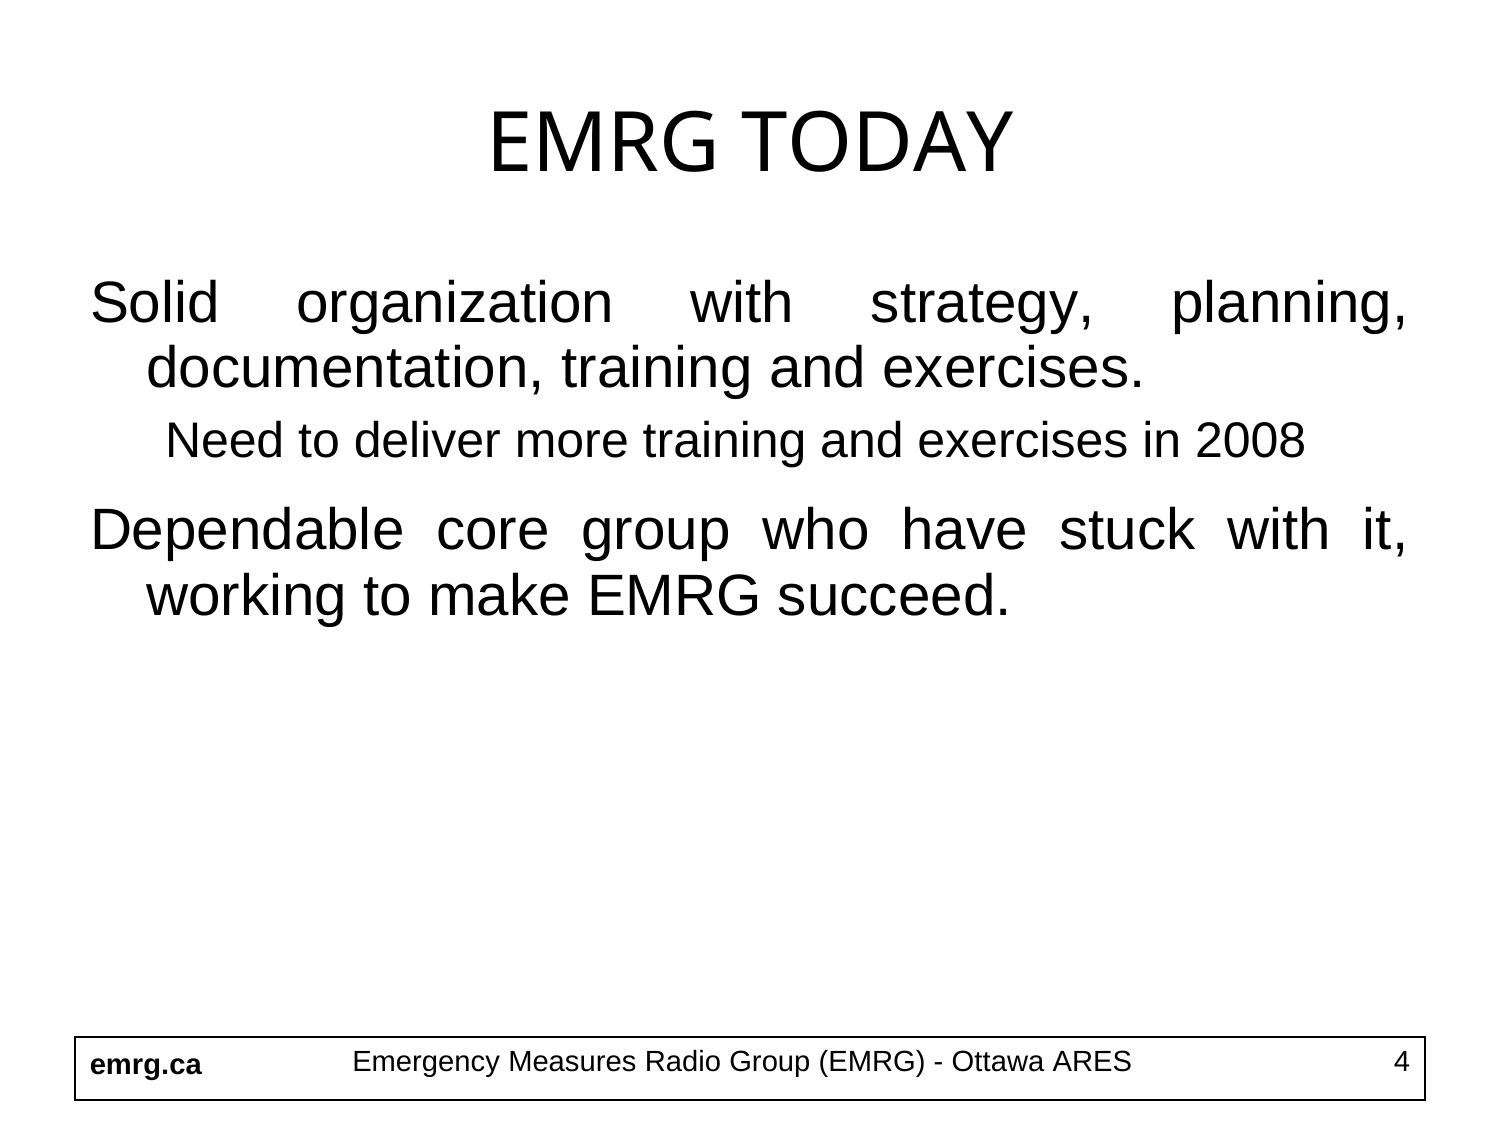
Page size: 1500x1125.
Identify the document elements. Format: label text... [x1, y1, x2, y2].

title EMRG TODAY [75, 45, 1426, 233]
list Solid organization with strategy, planning, documentation, training and exercises. Need to deliver more training and exercises in 2008 Dependable core group who have stuck with it, working to make EMRG succeed. [75, 262, 1426, 1006]
